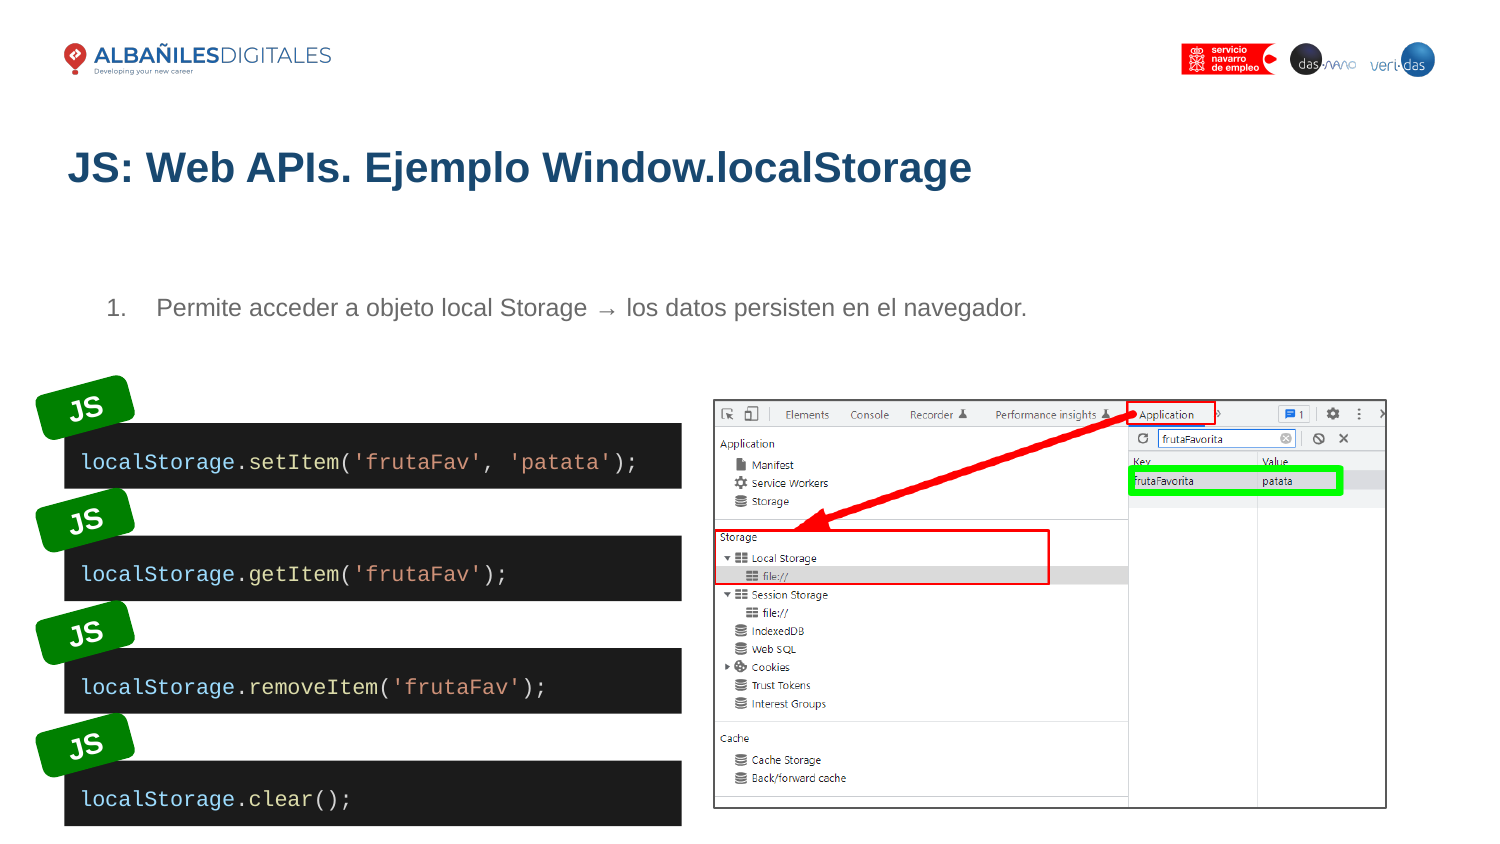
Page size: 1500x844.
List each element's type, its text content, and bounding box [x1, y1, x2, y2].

text_box JS [35, 487, 135, 553]
text_box JS [35, 375, 135, 440]
text_box localStorage.removeItem('frutaFav'); [64, 648, 682, 714]
picture [1290, 43, 1356, 75]
text_box JS [35, 712, 135, 778]
text_box localStorage.setItem('frutaFav', 'patata'); [64, 423, 682, 489]
picture [714, 400, 1386, 807]
picture [64, 43, 332, 75]
text_box JS [35, 600, 135, 665]
text_box localStorage.clear(); [64, 760, 682, 827]
text_box JS: Web APIs. Ejemplo Window.localStorage [67, 129, 1169, 191]
text_box Permite acceder a objeto local Storage → los datos persisten en el navegador. [66, 271, 1326, 337]
picture [1370, 42, 1435, 77]
text_box localStorage.getItem('frutaFav'); [64, 535, 682, 602]
picture [1181, 43, 1277, 75]
